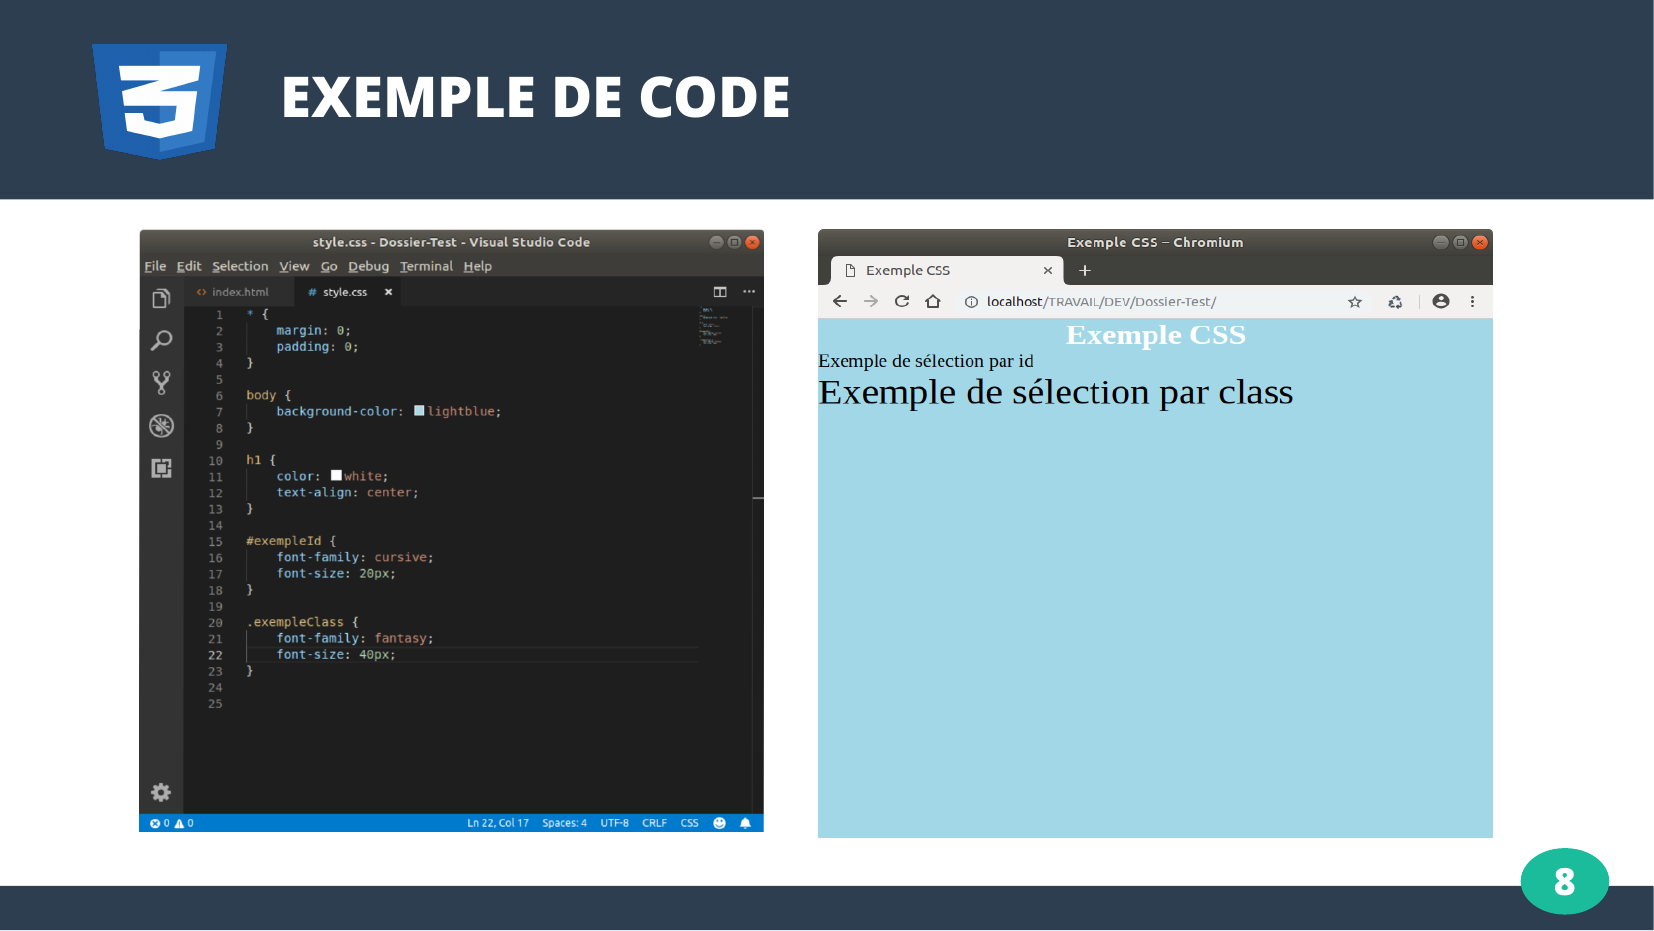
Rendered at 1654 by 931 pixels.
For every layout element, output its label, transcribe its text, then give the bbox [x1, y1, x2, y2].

title EXEMPLE DE CODE [59, 37, 1595, 155]
picture [82, 44, 1536, 931]
